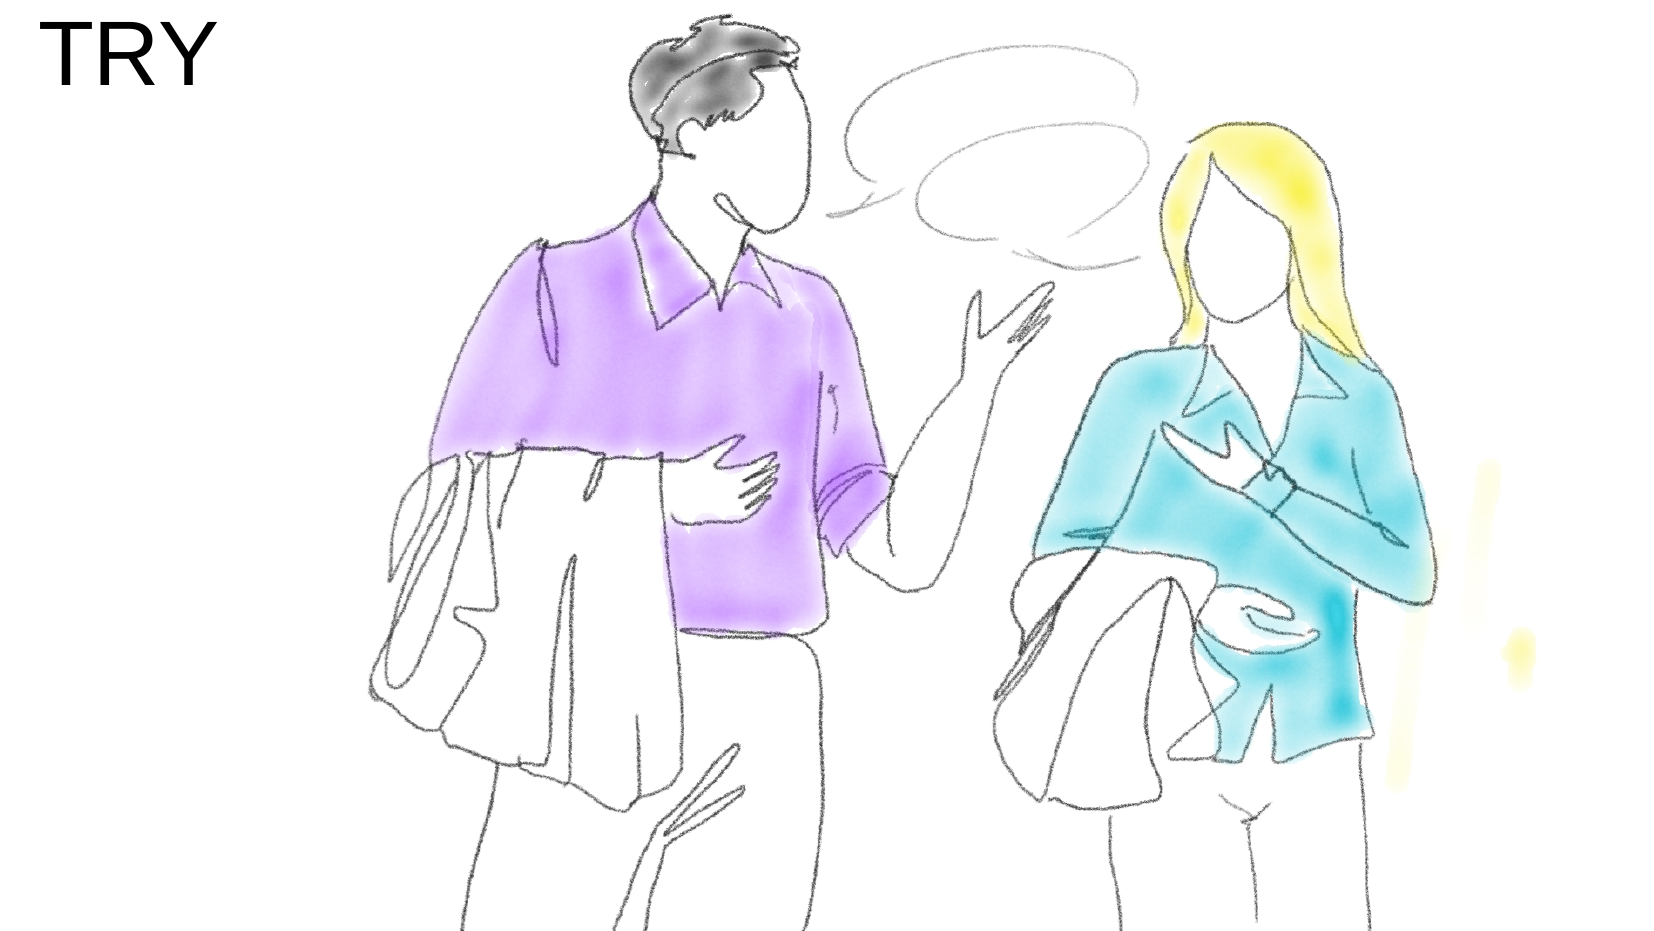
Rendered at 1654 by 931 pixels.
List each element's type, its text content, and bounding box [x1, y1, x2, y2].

title TRY [0, 2, 259, 106]
picture [285, 5, 1654, 931]
